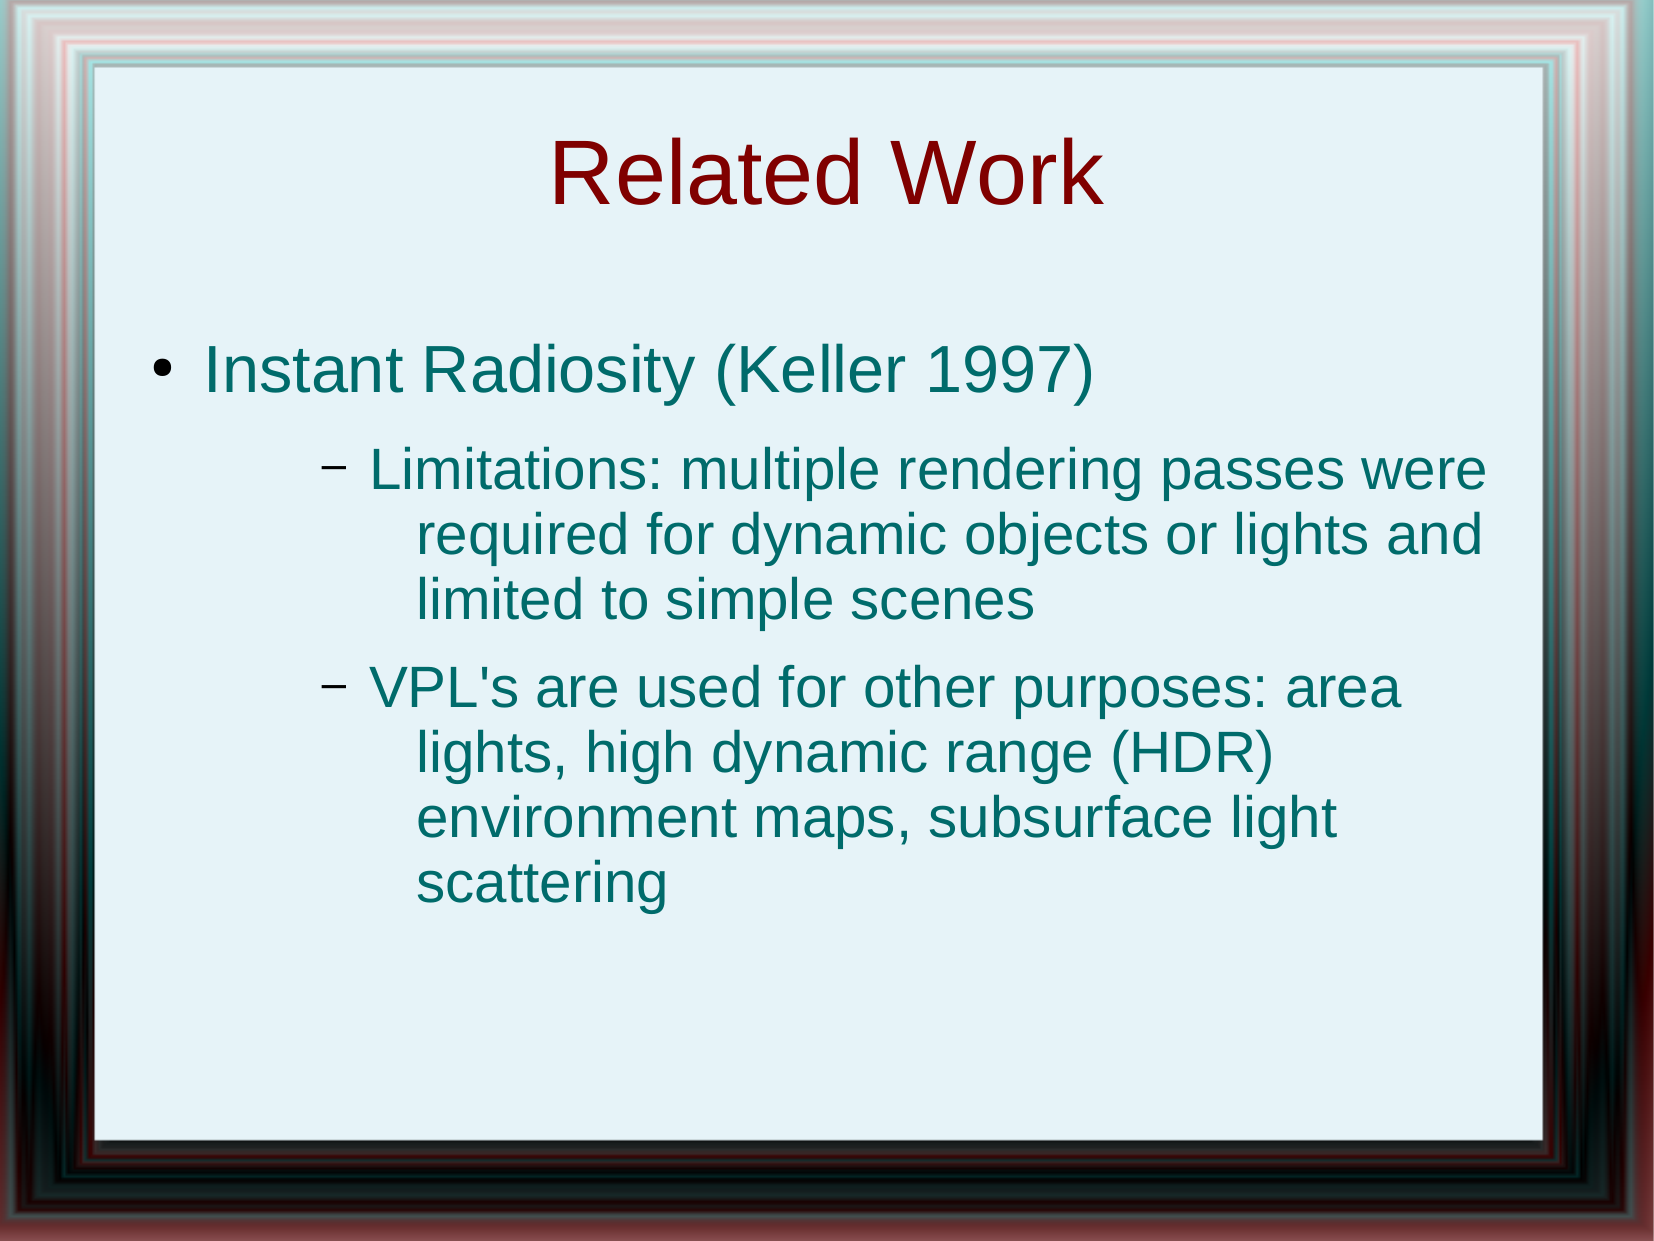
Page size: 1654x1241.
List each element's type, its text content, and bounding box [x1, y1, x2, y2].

list Instant Radiosity (Keller 1997) Limitations: multiple rendering passes were required for dynamic objects or lights and limited to simple scenes VPL's are used for other purposes: area lights, high dynamic range (HDR) environment maps, subsurface light scattering [132, 332, 1521, 938]
picture [0, 0, 1654, 1241]
title Related Work [118, 95, 1536, 250]
